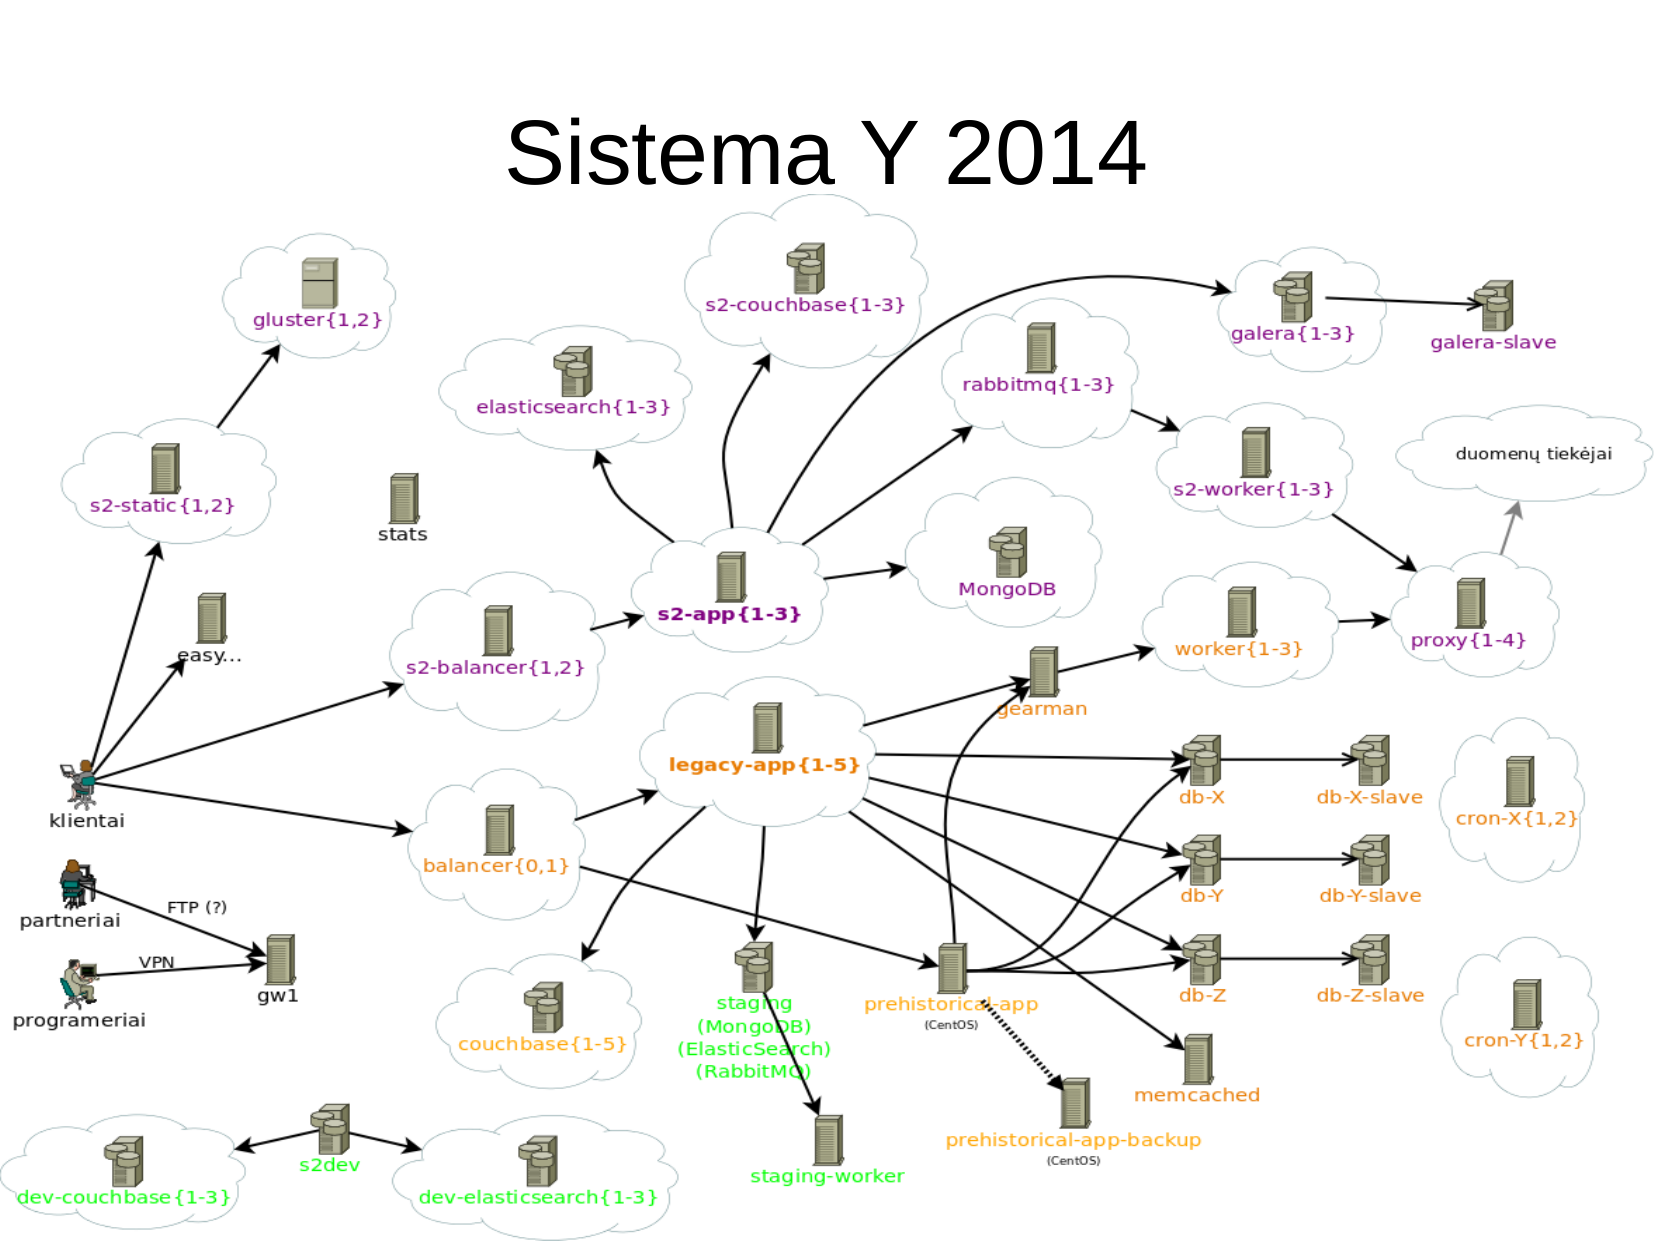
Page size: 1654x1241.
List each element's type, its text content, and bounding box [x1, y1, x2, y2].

title Sistema Y 2014 [82, 49, 1571, 194]
picture [0, 194, 1654, 1241]
